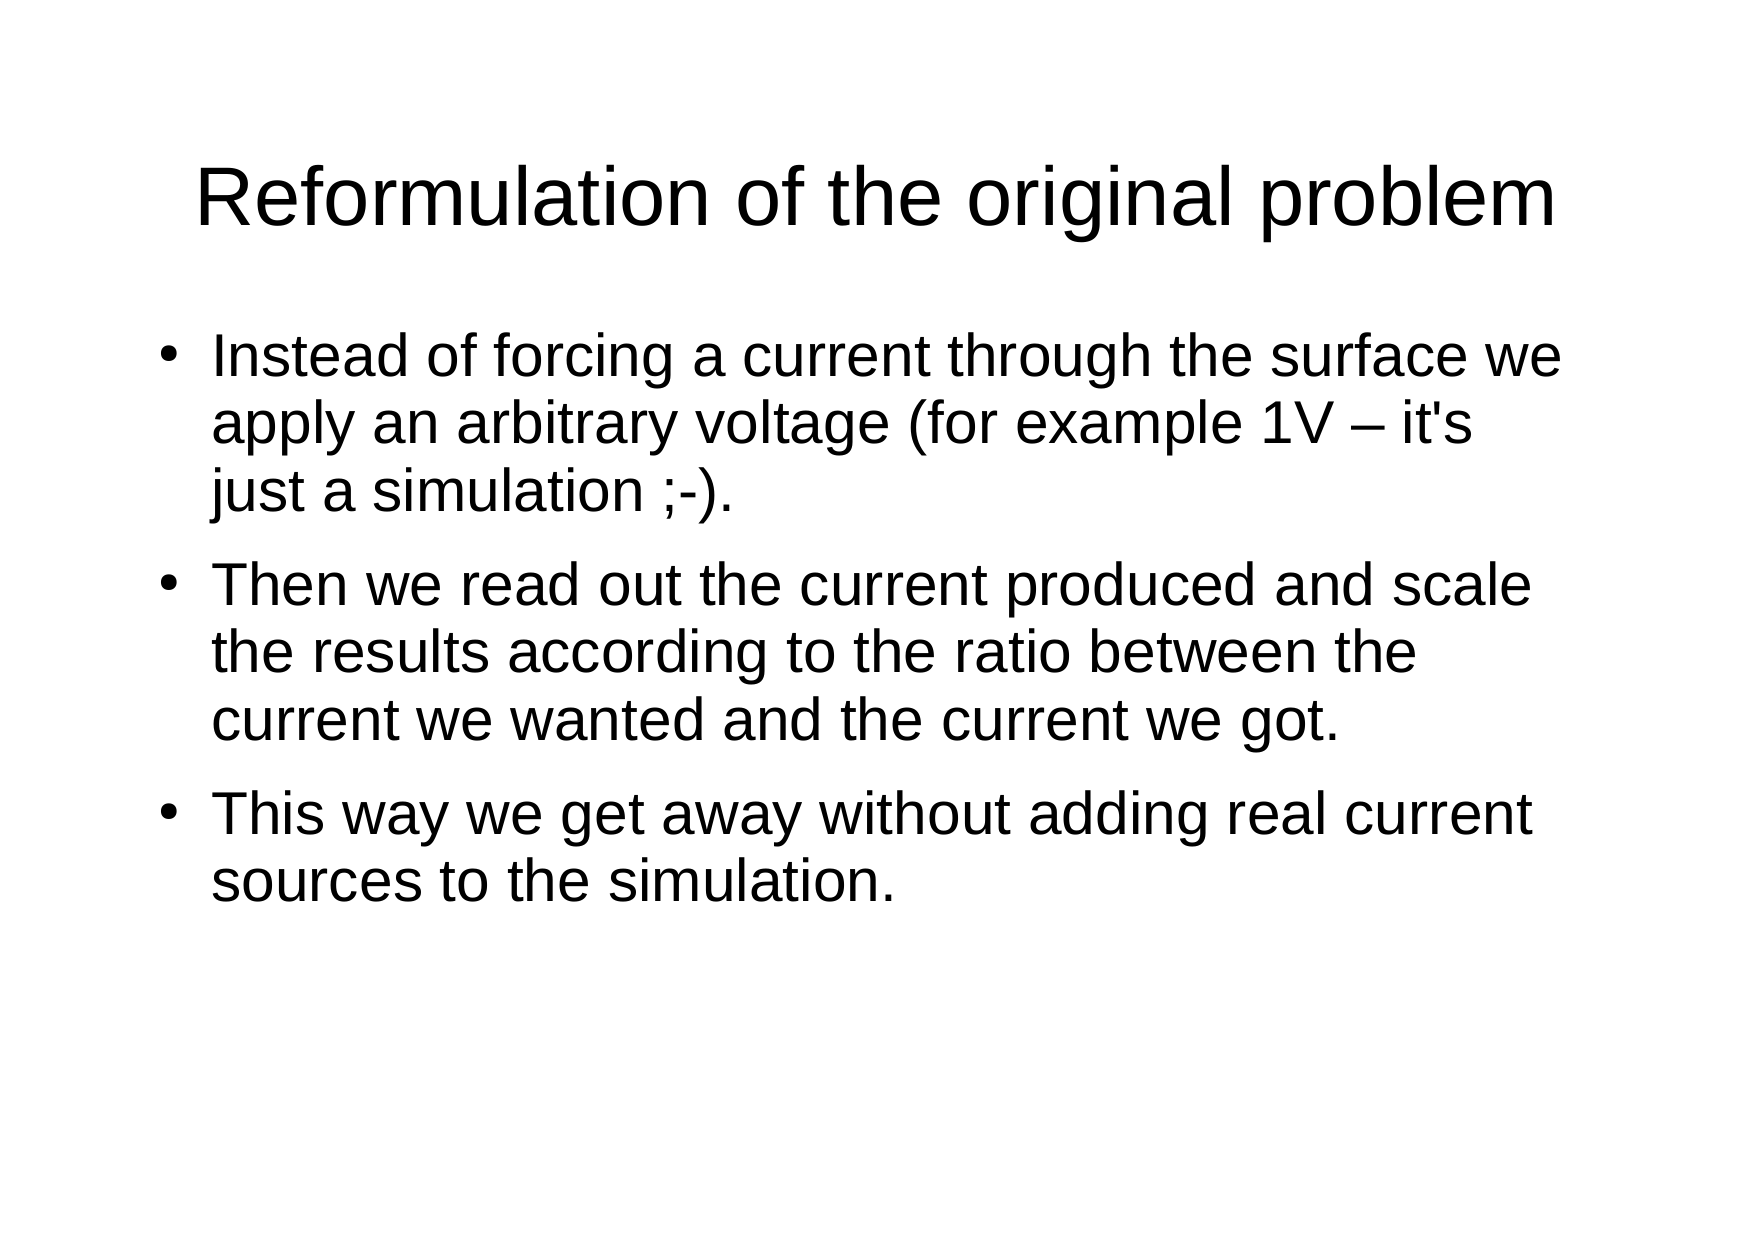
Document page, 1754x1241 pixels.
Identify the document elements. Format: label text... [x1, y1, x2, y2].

list Instead of forcing a current through the surface we apply an arbitrary voltage (for example 1V – it's just a simulation ;-). Then we read out the current produced and scale the results according to the ratio between the current we wanted and the current we got. This way we get away without adding real current sources to the simulation. [140, 321, 1581, 973]
title Reformulation of the original problem [140, 103, 1614, 291]
